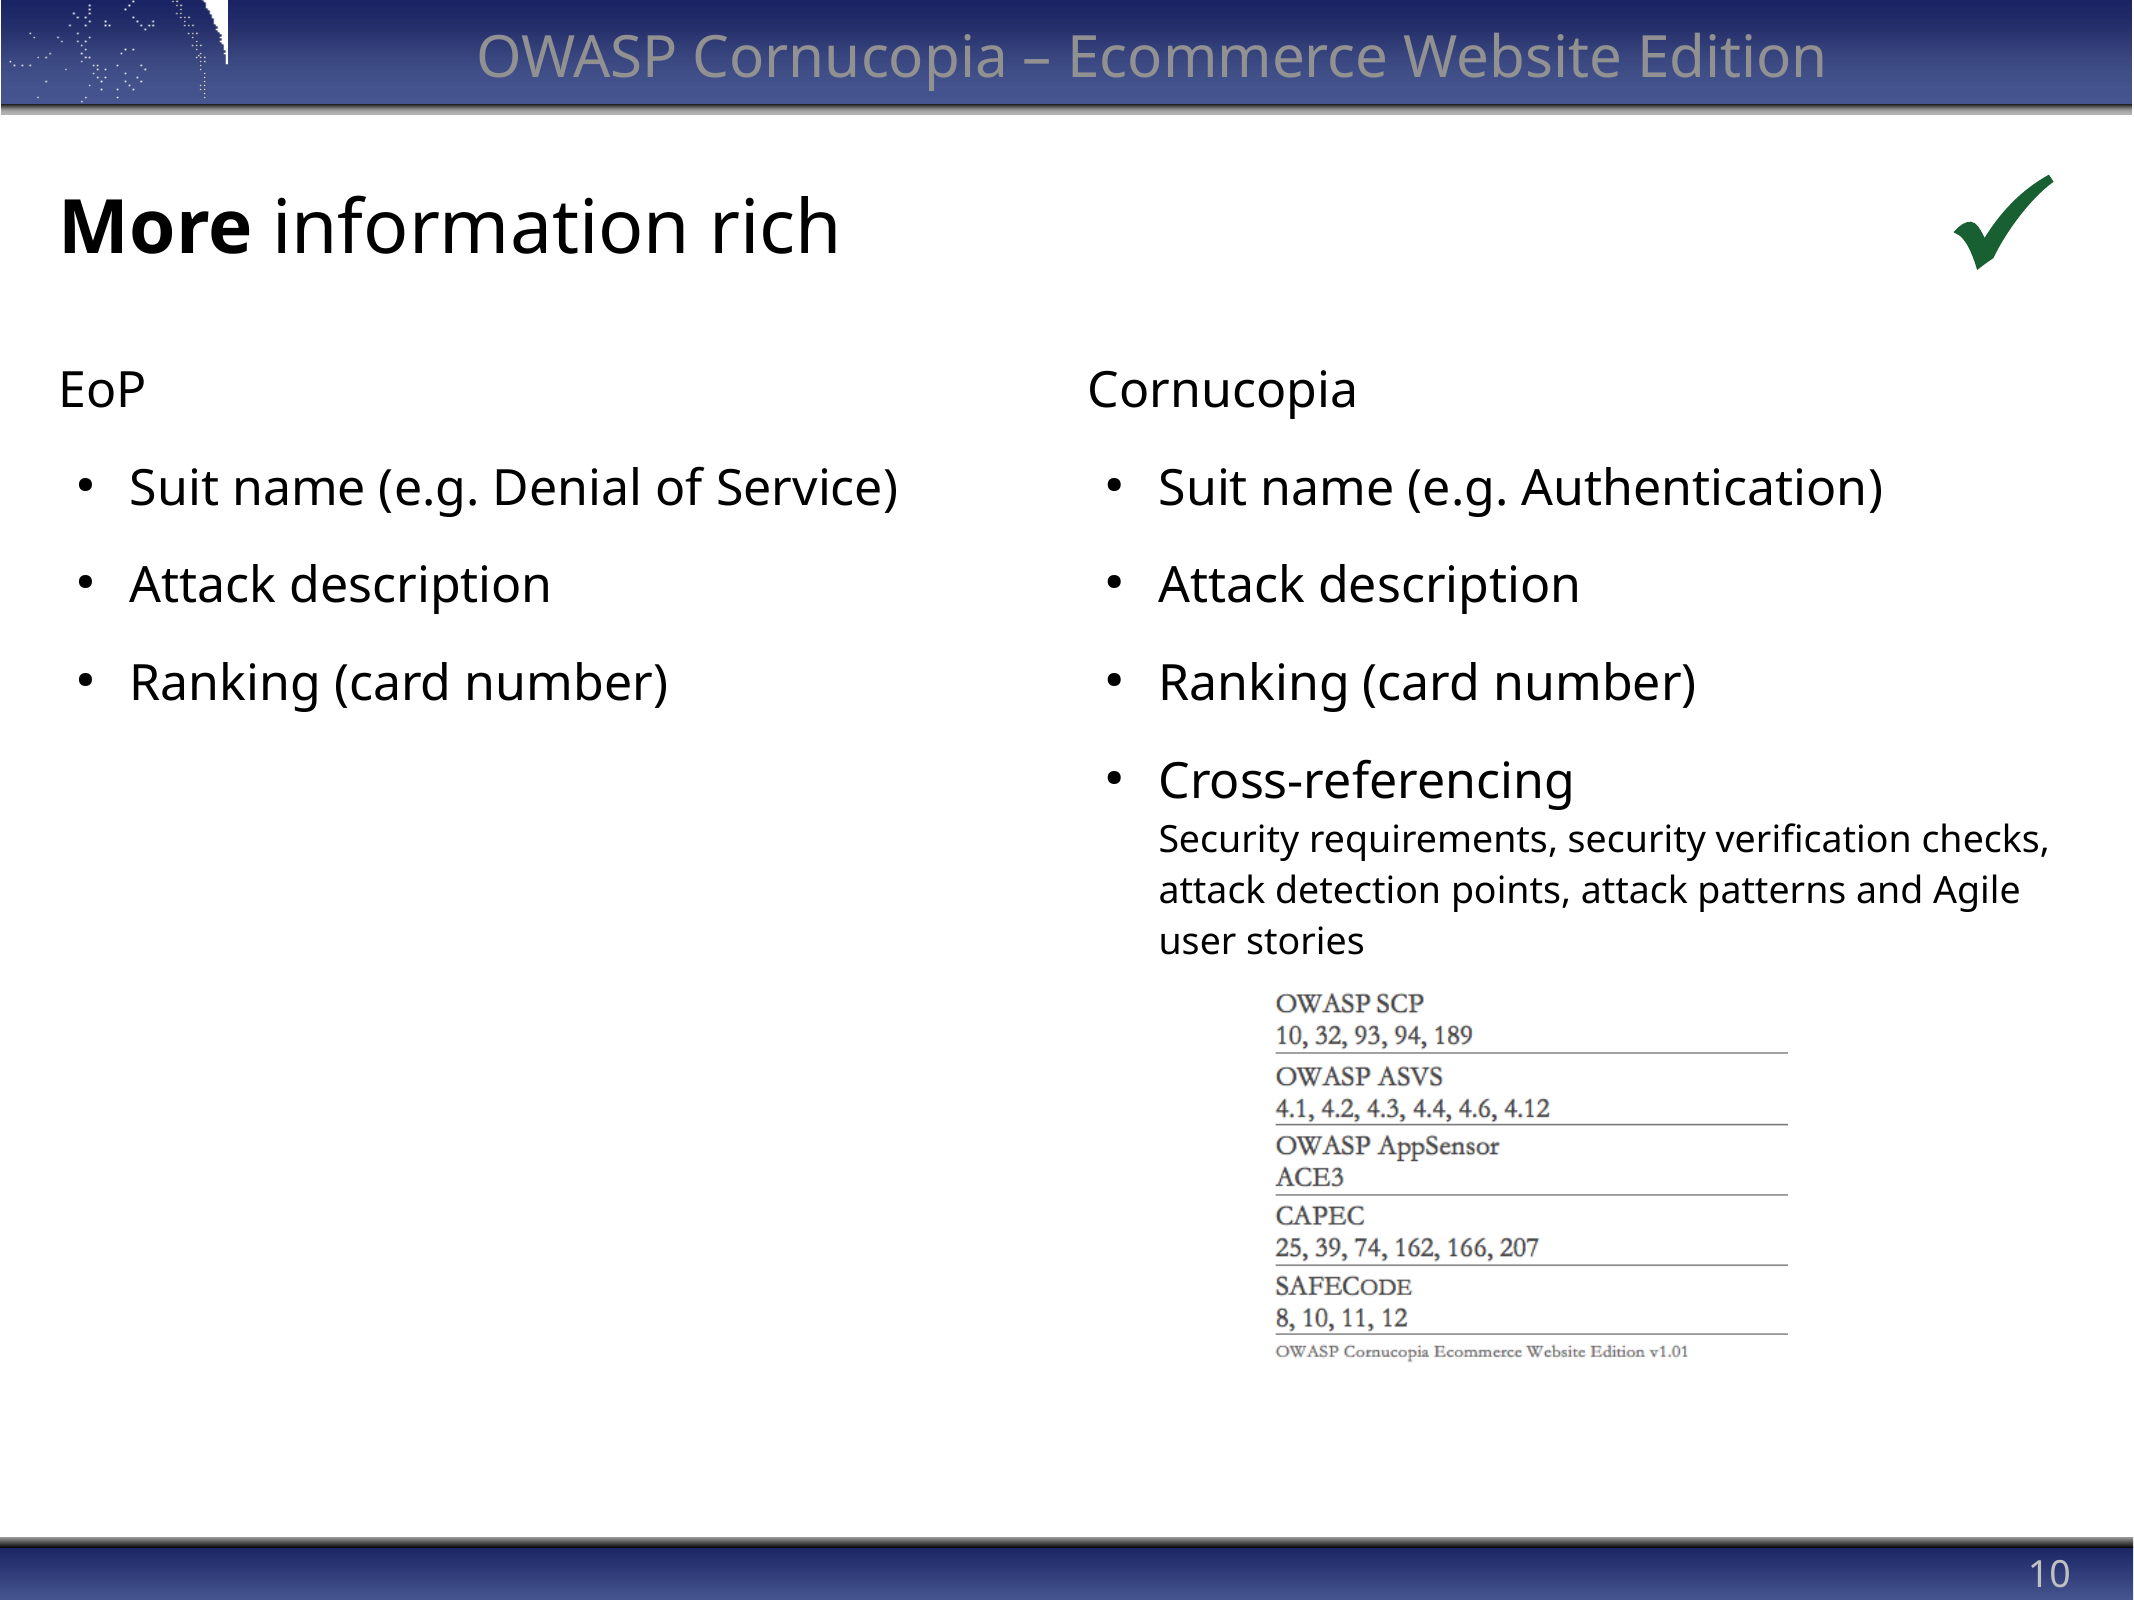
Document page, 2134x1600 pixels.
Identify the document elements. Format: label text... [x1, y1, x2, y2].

picture [1251, 956, 1788, 1398]
list Cornucopia Suit name (e.g. Authentication) Attack description Ranking (card number) Cross-referencing Security requirements, security verification checks, attack detection points, attack patterns and Agile user stories [1087, 354, 2068, 975]
list ü [1730, 177, 2061, 325]
list EoP Suit name (e.g. Denial of Service) Attack description Ranking (card number) [58, 354, 1039, 1536]
title More information rich [58, 124, 2126, 325]
